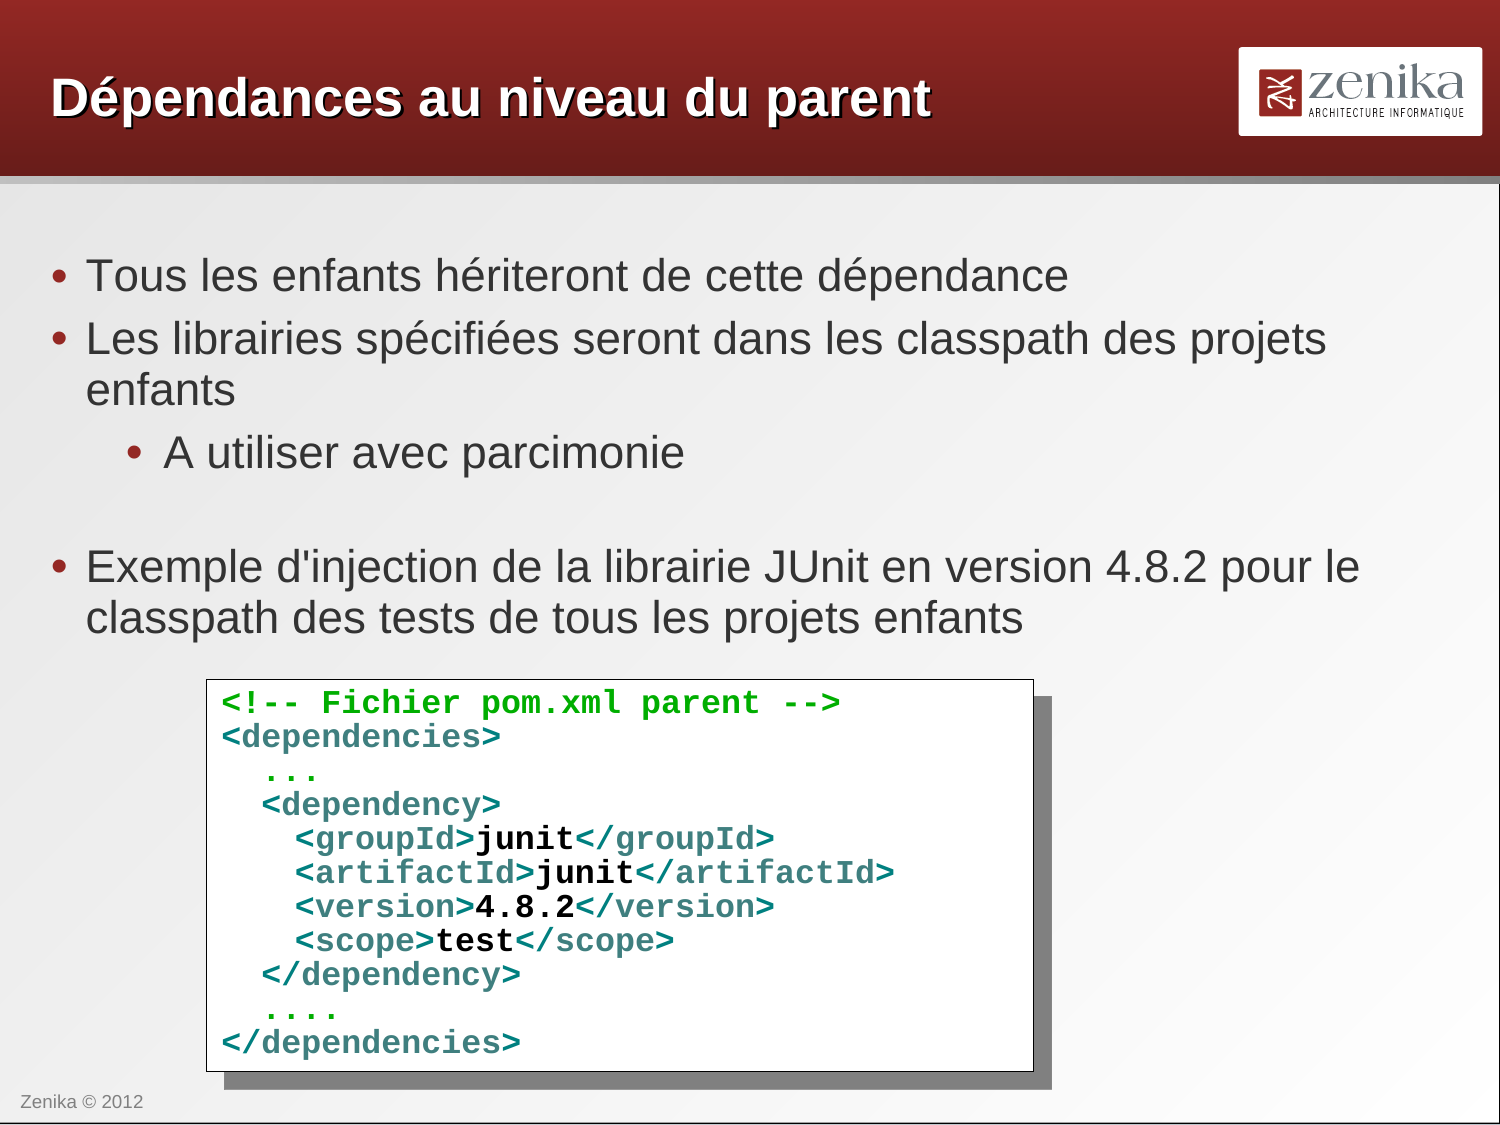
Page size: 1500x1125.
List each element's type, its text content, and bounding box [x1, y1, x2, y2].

picture [1257, 58, 1464, 125]
list Tous les enfants hériteront de cette dépendance Les librairies spécifiées seront dans les classpath des projets enfants A utiliser avec parcimonie Exemple d'injection de la librairie JUnit en version 4.8.2 pour le classpath des tests de tous les projets enfants [50, 249, 1435, 695]
title Dépendances au niveau du parent [50, 22, 1206, 172]
text_box <!-- Fichier pom.xml parent --> <dependencies> ... <dependency> <groupId>junit</groupId> <artifactId>junit</artifactId> <version>4.8.2</version> <scope>test</scope> </dependency> .... </dependencies> [206, 679, 1034, 1072]
